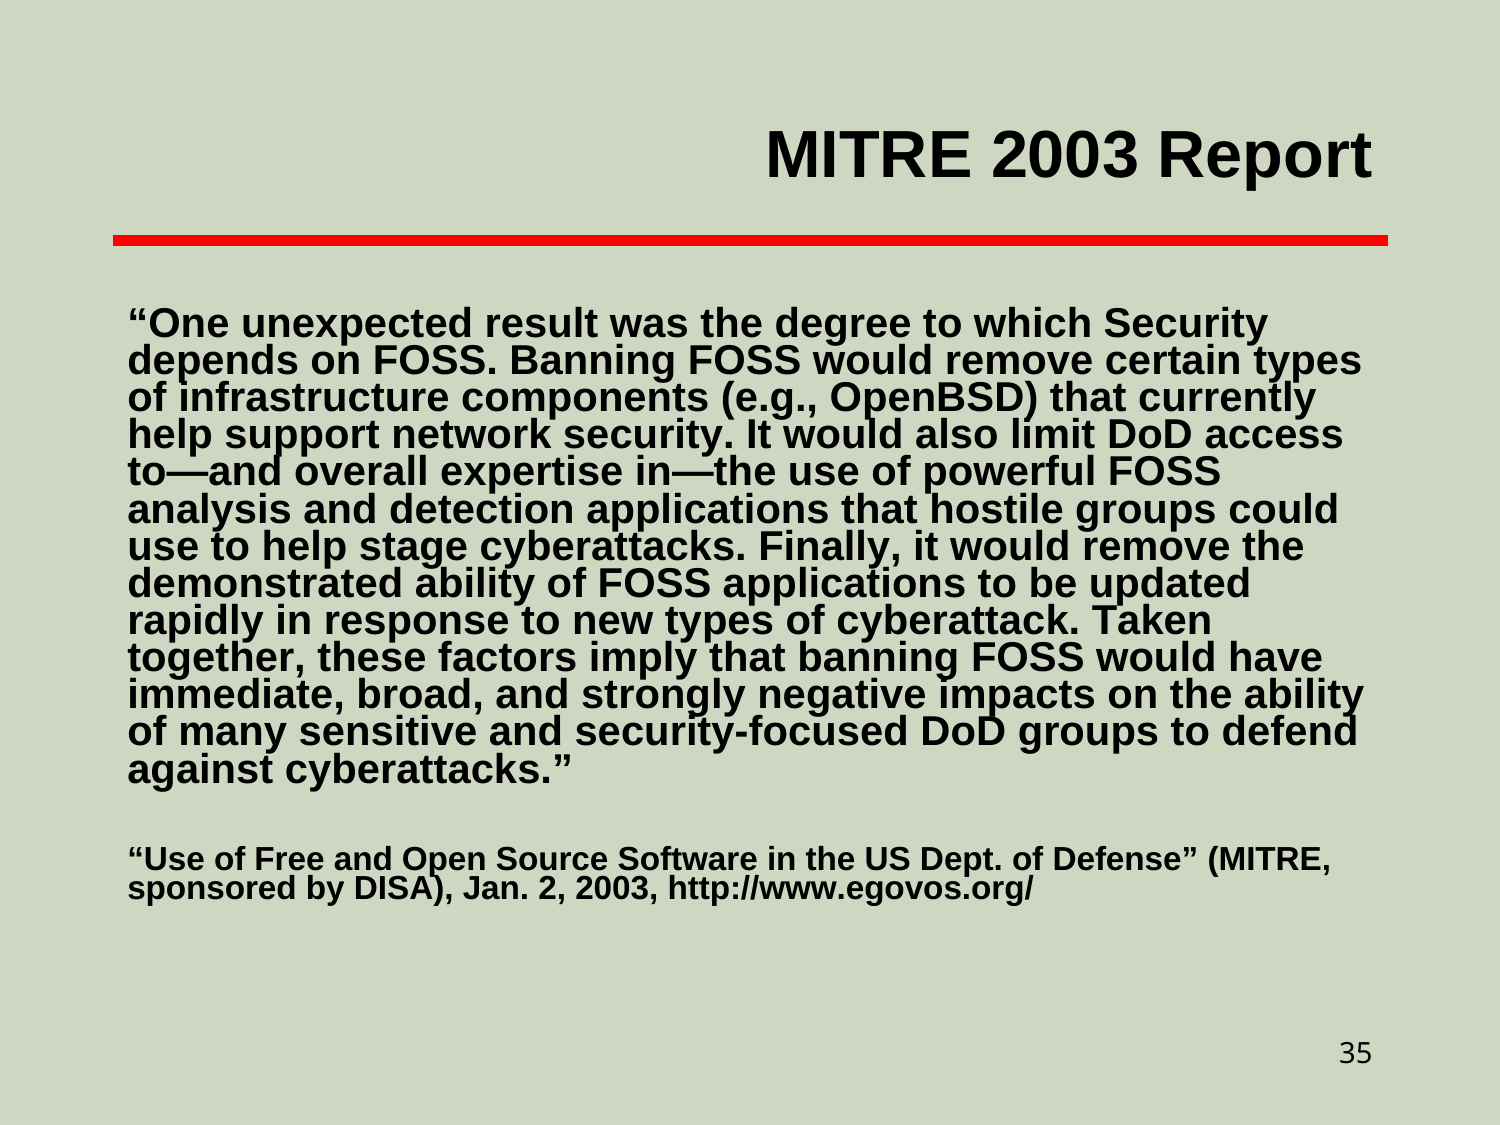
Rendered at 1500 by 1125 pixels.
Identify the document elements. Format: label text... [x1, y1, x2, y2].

title MITRE 2003 Report [337, 85, 1388, 224]
list “One unexpected result was the degree to which Security depends on FOSS. Banning FOSS would remove certain types of infrastructure components (e.g., OpenBSD) that currently help support network security. It would also limit DoD access to—and overall expertise in—the use of powerful FOSS analysis and detection applications that hostile groups could use to help stage cyberattacks. Finally, it would remove the demonstrated ability of FOSS applications to be updated rapidly in response to new types of cyberattack. Taken together, these factors imply that banning FOSS would have immediate, broad, and strongly negative impacts on the ability of many sensitive and security-focused DoD groups to defend against cyberattacks.” “Use of Free and Open Source Software in the US Dept. of Defense” (MITRE, sponsored by DISA), Jan. 2, 2003, http://www.egovos.org/ [112, 299, 1388, 1000]
